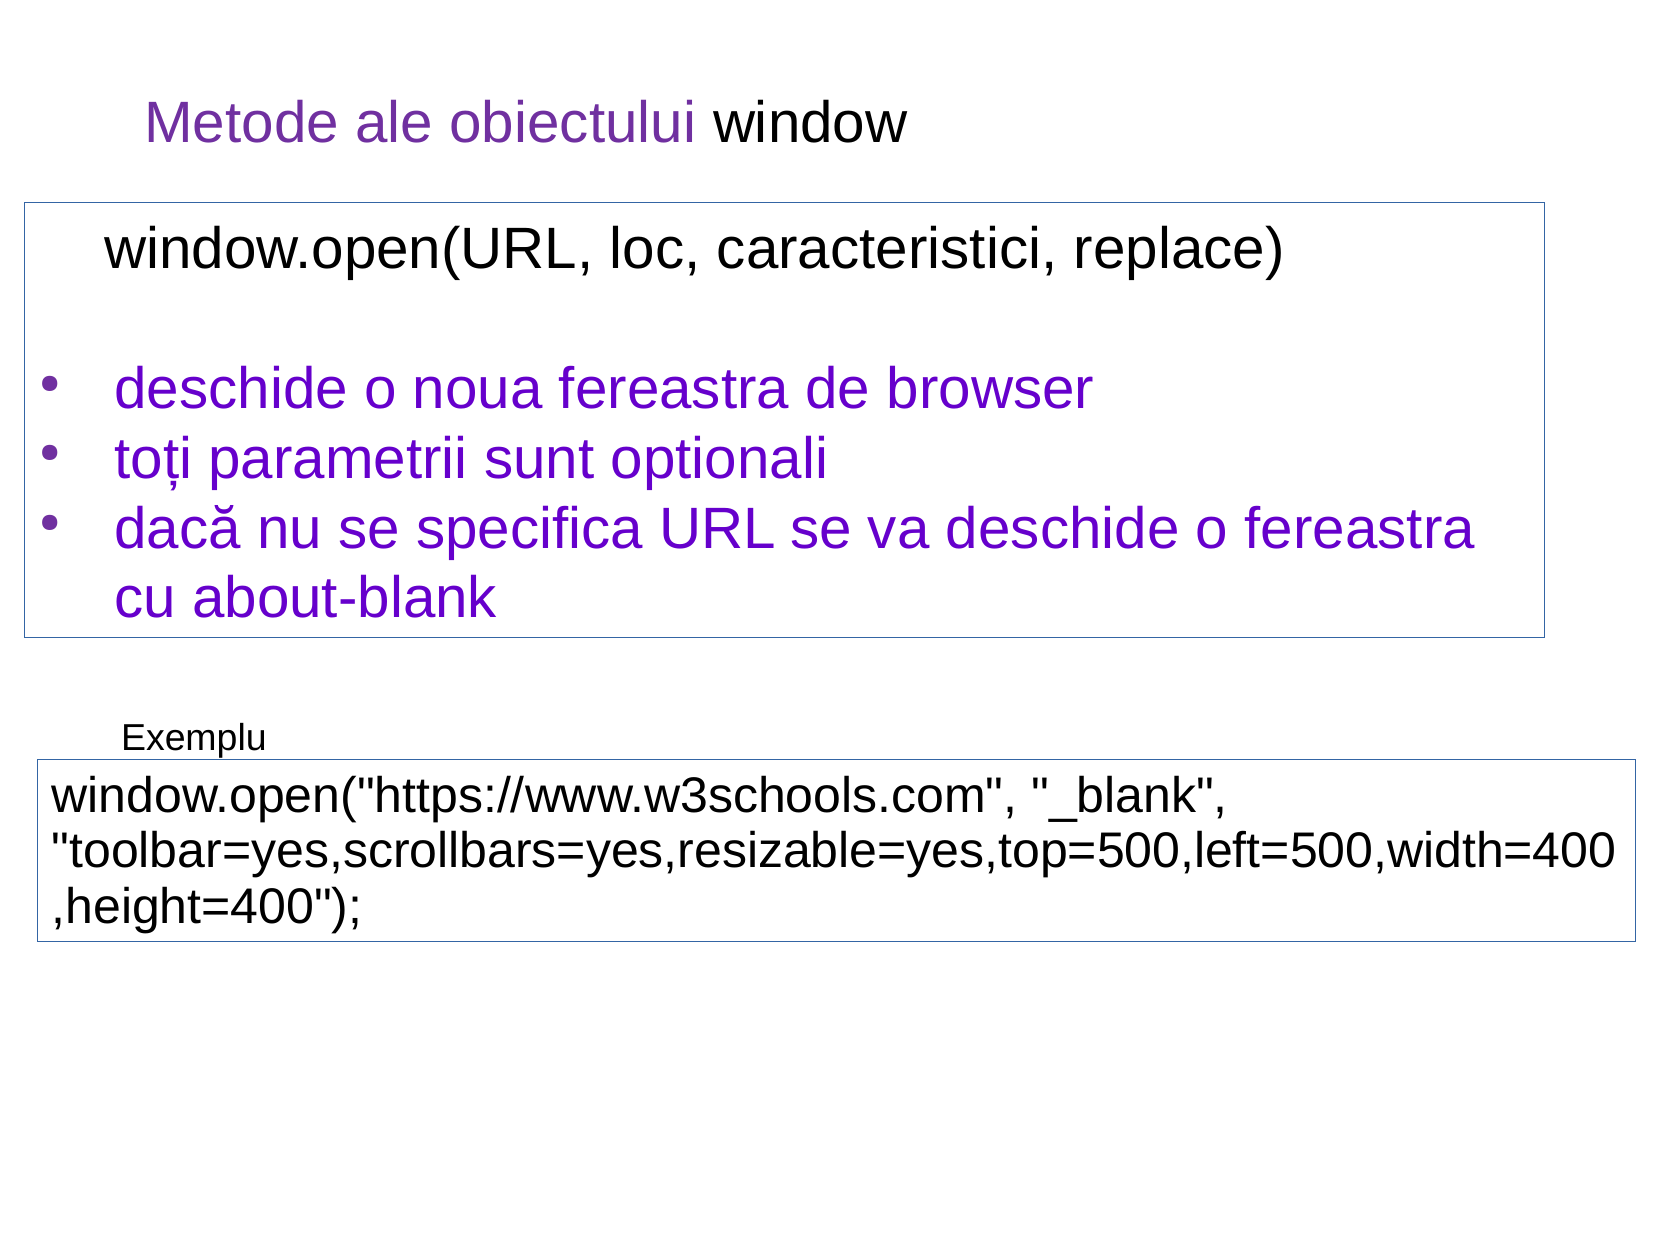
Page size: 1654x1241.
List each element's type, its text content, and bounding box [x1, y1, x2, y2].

text_box window.open(URL, loc, caracteristici, replace) deschide o noua fereastra de browser toți parametrii sunt optionali dacă nu se specifica URL se va deschide o fereastra cu about-blank [24, 202, 1545, 638]
text_box Exemplu [106, 708, 282, 766]
text_box window.open("https://www.w3schools.com", "_blank", "toolbar=yes,scrollbars=yes,resizable=yes,top=500,left=500,width=400,height=400"); [37, 759, 1636, 942]
text_box Metode ale obiectului window [129, 82, 923, 163]
